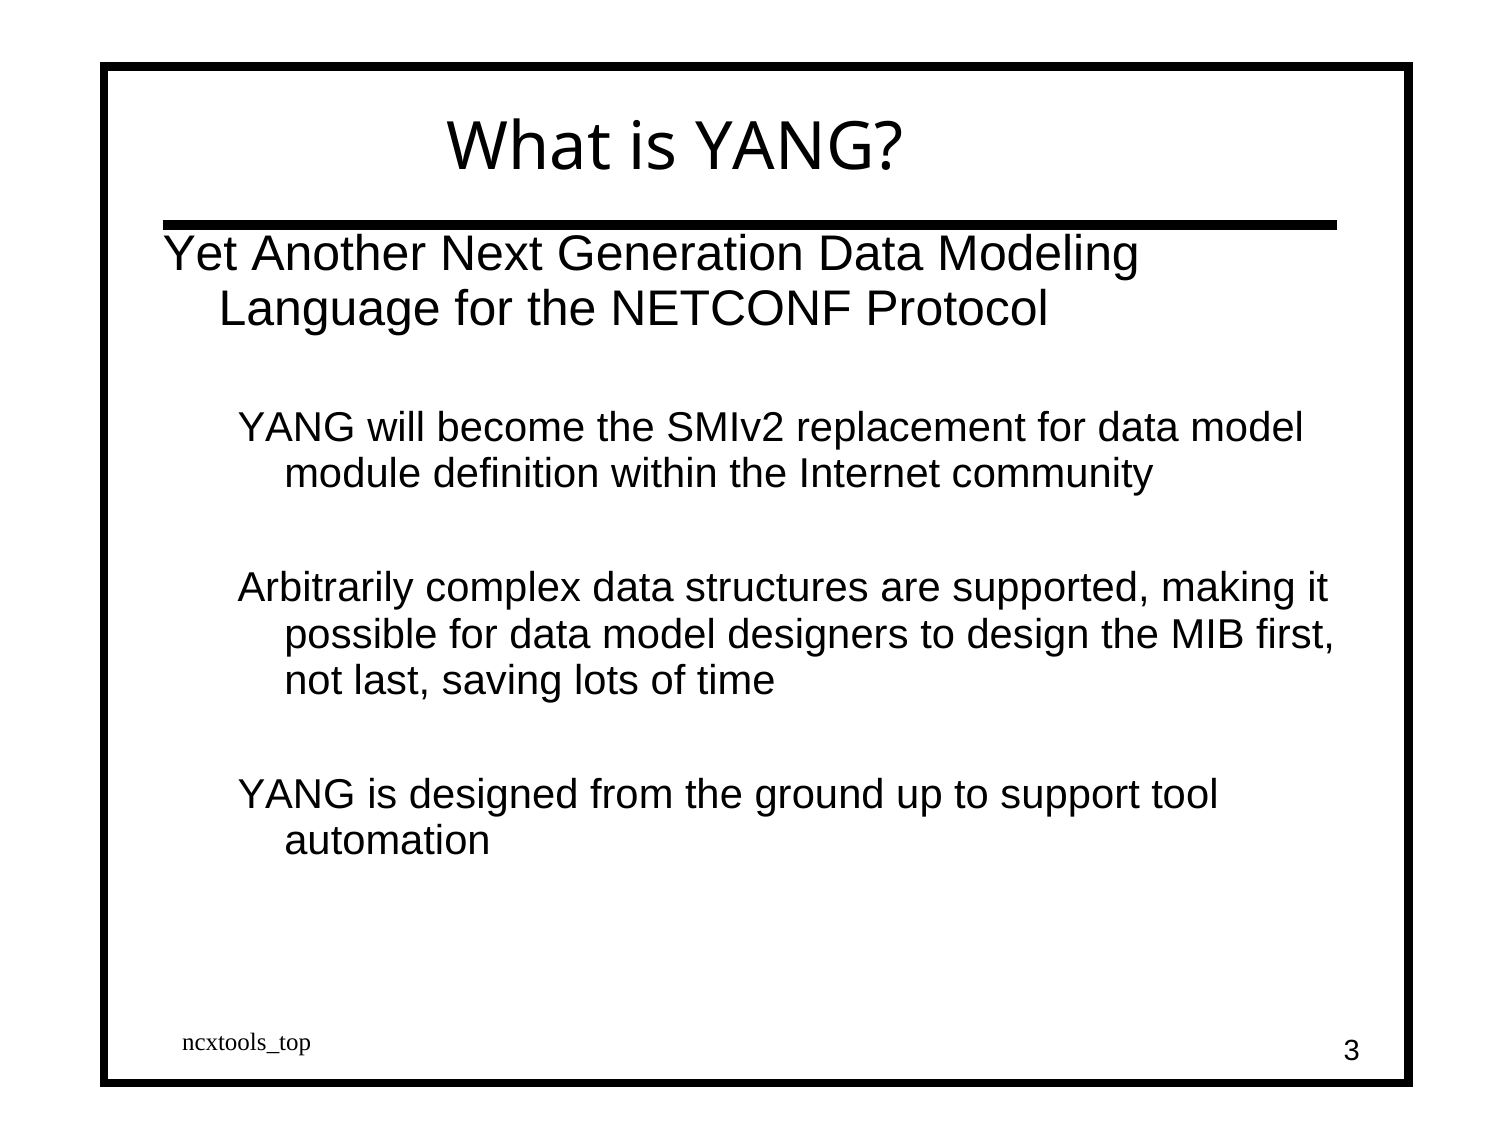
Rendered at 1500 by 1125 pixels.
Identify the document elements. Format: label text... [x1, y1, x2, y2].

list Yet Another Next Generation Data Modeling Language for the NETCONF Protocol YANG will become the SMIv2 replacement for data model module definition within the Internet community Arbitrarily complex data structures are supported, making it possible for data model designers to design the MIB first, not last, saving lots of time YANG is designed from the ground up to support tool automation [162, 224, 1338, 986]
title What is YANG? [162, 82, 1332, 206]
